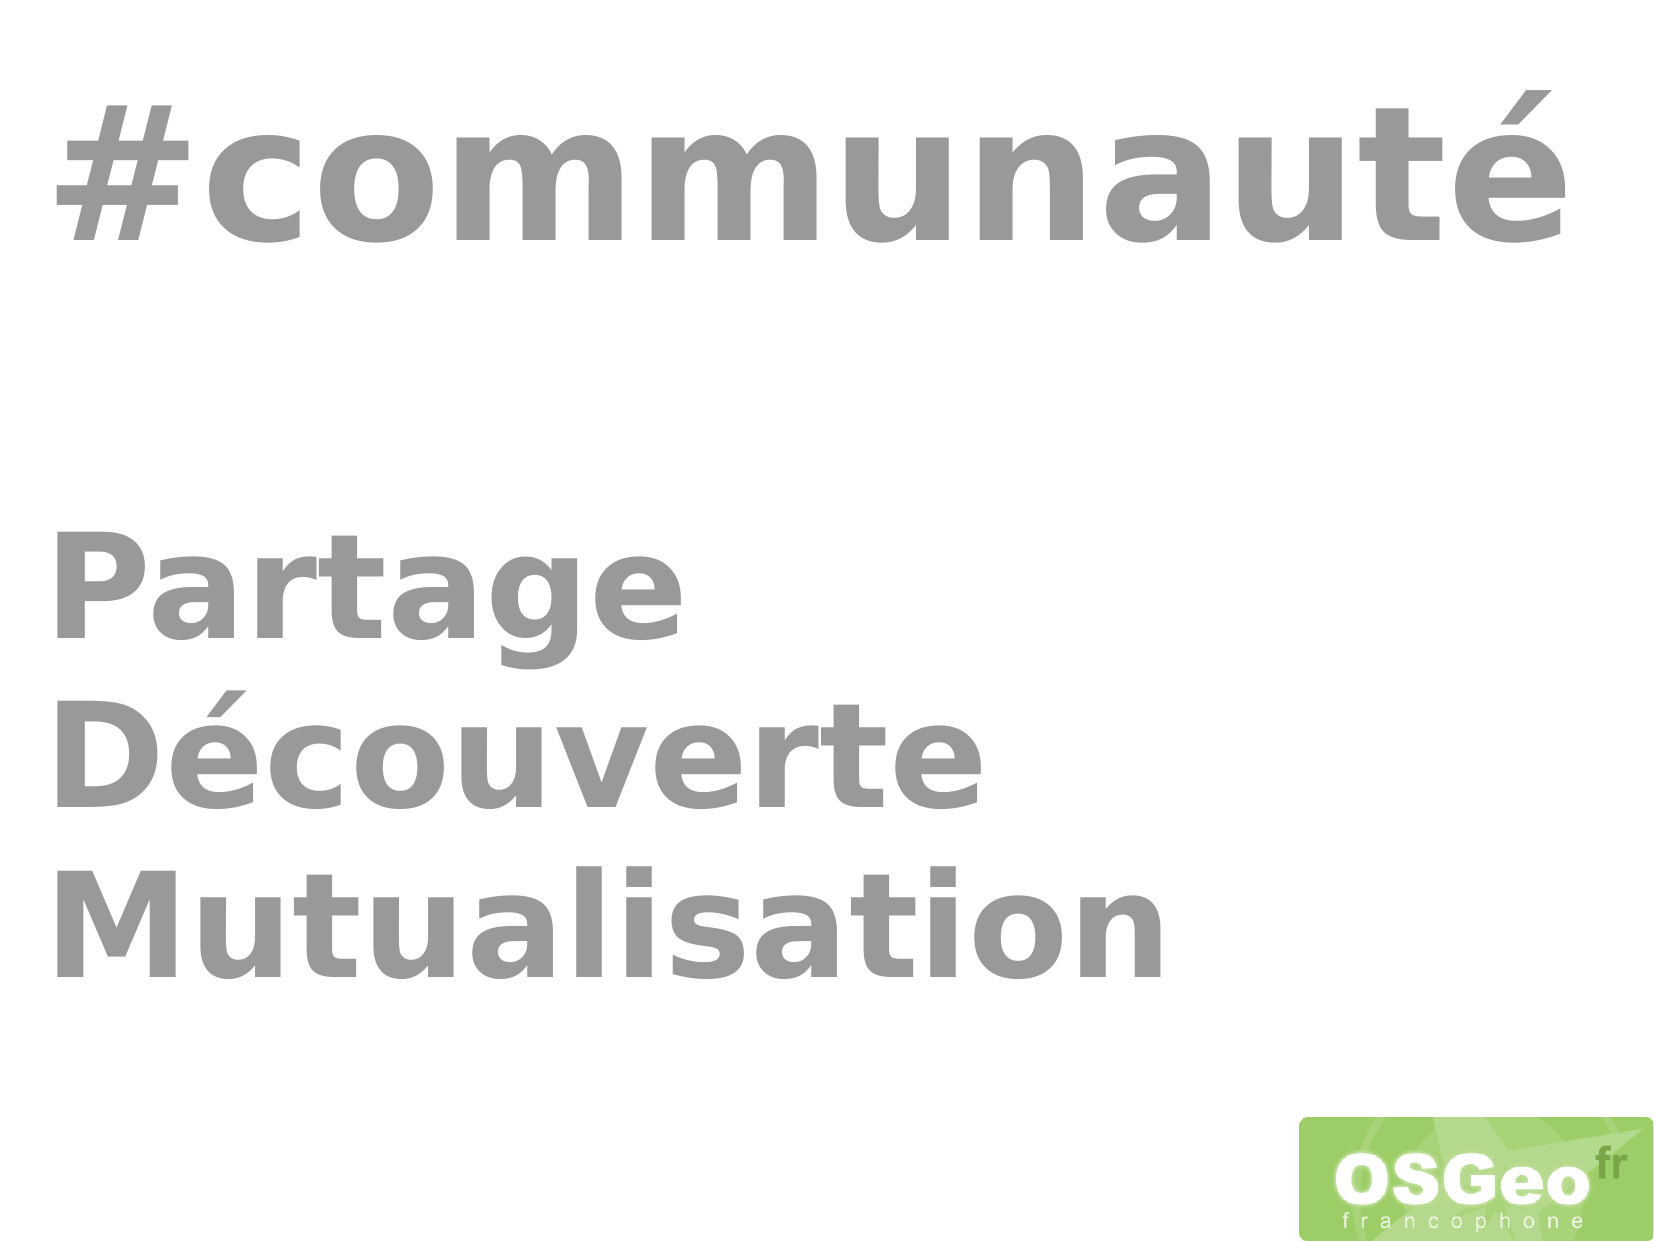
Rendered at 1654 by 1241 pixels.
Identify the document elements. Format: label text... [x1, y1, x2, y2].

text_box #communauté Partage Découverte Mutualisation [29, 59, 1654, 1238]
picture [1299, 1117, 1654, 1241]
